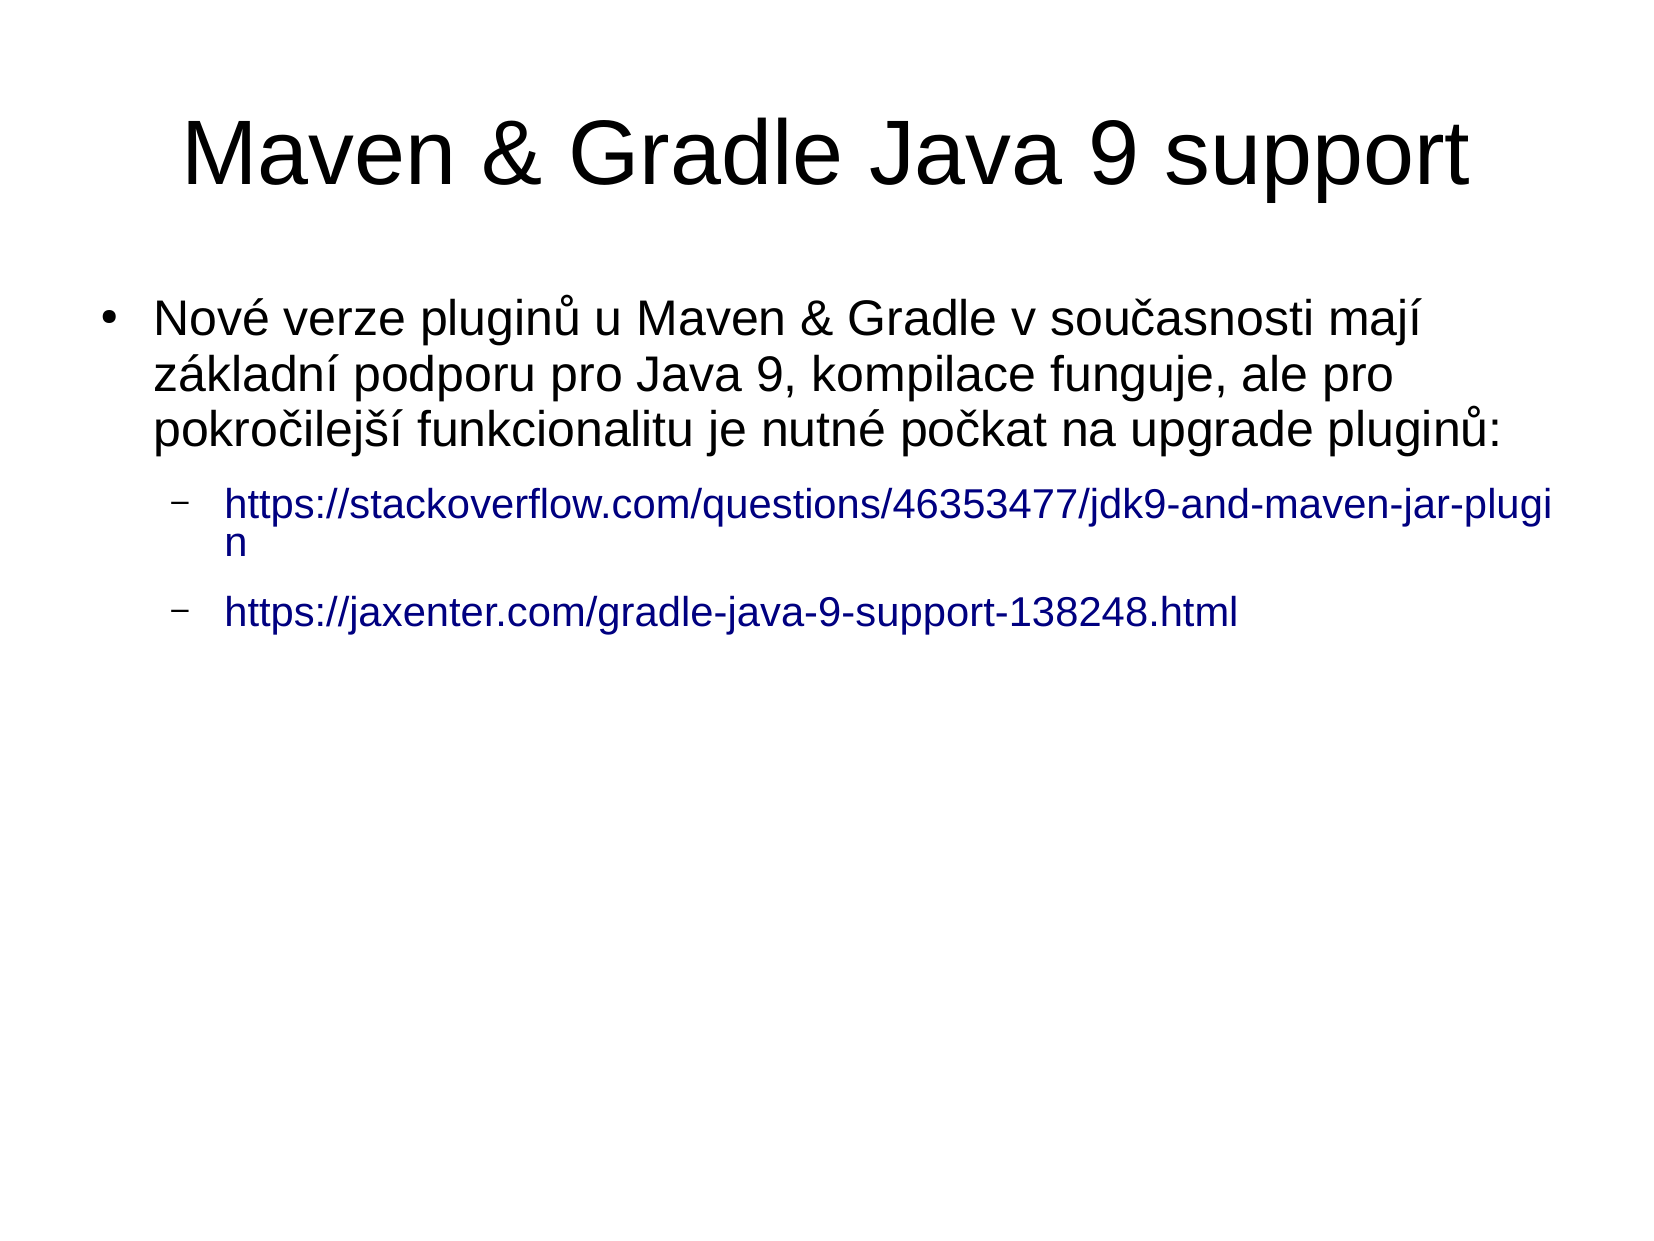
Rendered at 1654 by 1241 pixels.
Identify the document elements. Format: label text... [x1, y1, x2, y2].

title Maven & Gradle Java 9 support [82, 49, 1571, 257]
list Nové verze pluginů u Maven & Gradle v současnosti mají základní podporu pro Java 9, kompilace funguje, ale pro pokročilejší funkcionalitu je nutné počkat na upgrade pluginů: https://stackoverflow.com/questions/46353477/jdk9-and-maven-jar-plugin https://jaxenter.com/gradle-java-9-support-138248.html [82, 290, 1571, 1010]
